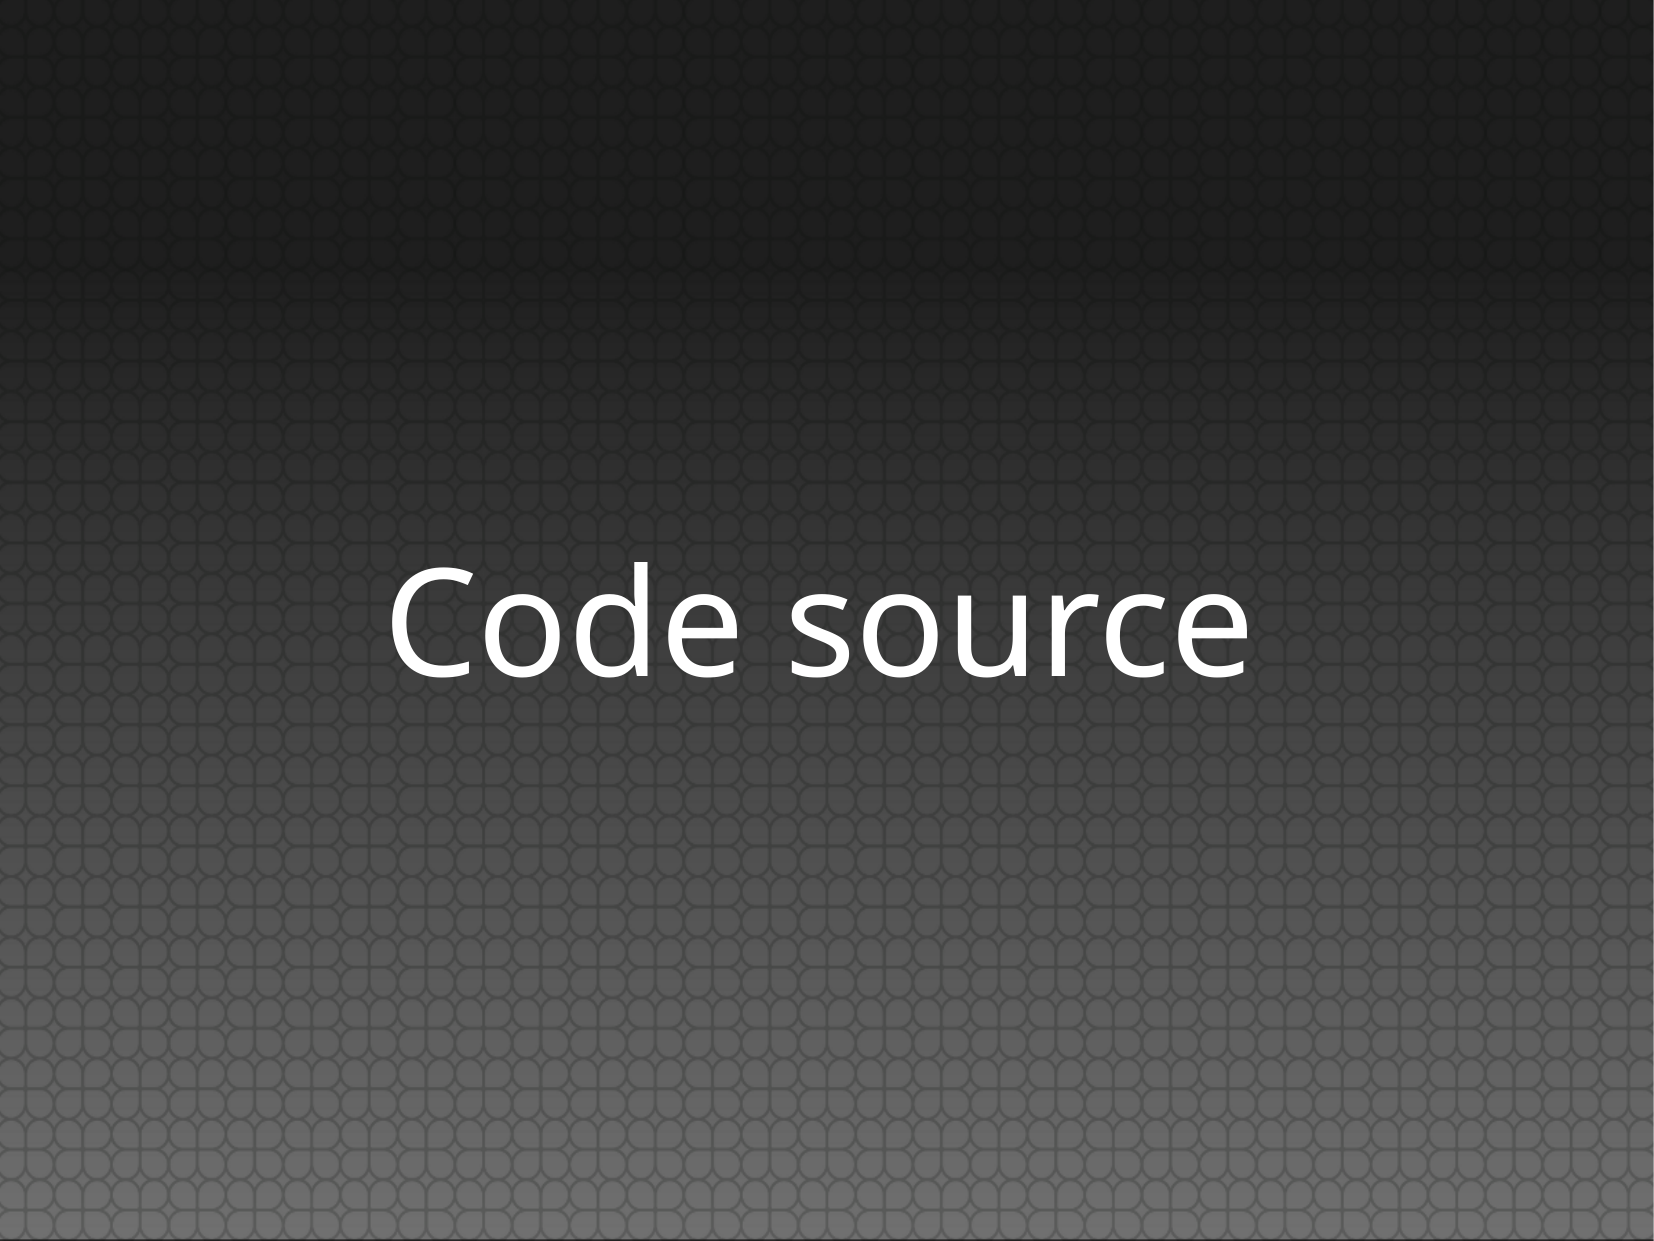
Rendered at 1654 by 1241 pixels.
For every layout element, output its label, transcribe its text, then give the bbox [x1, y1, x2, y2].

title Code source [75, 525, 1564, 713]
picture [0, 0, 1654, 1241]
